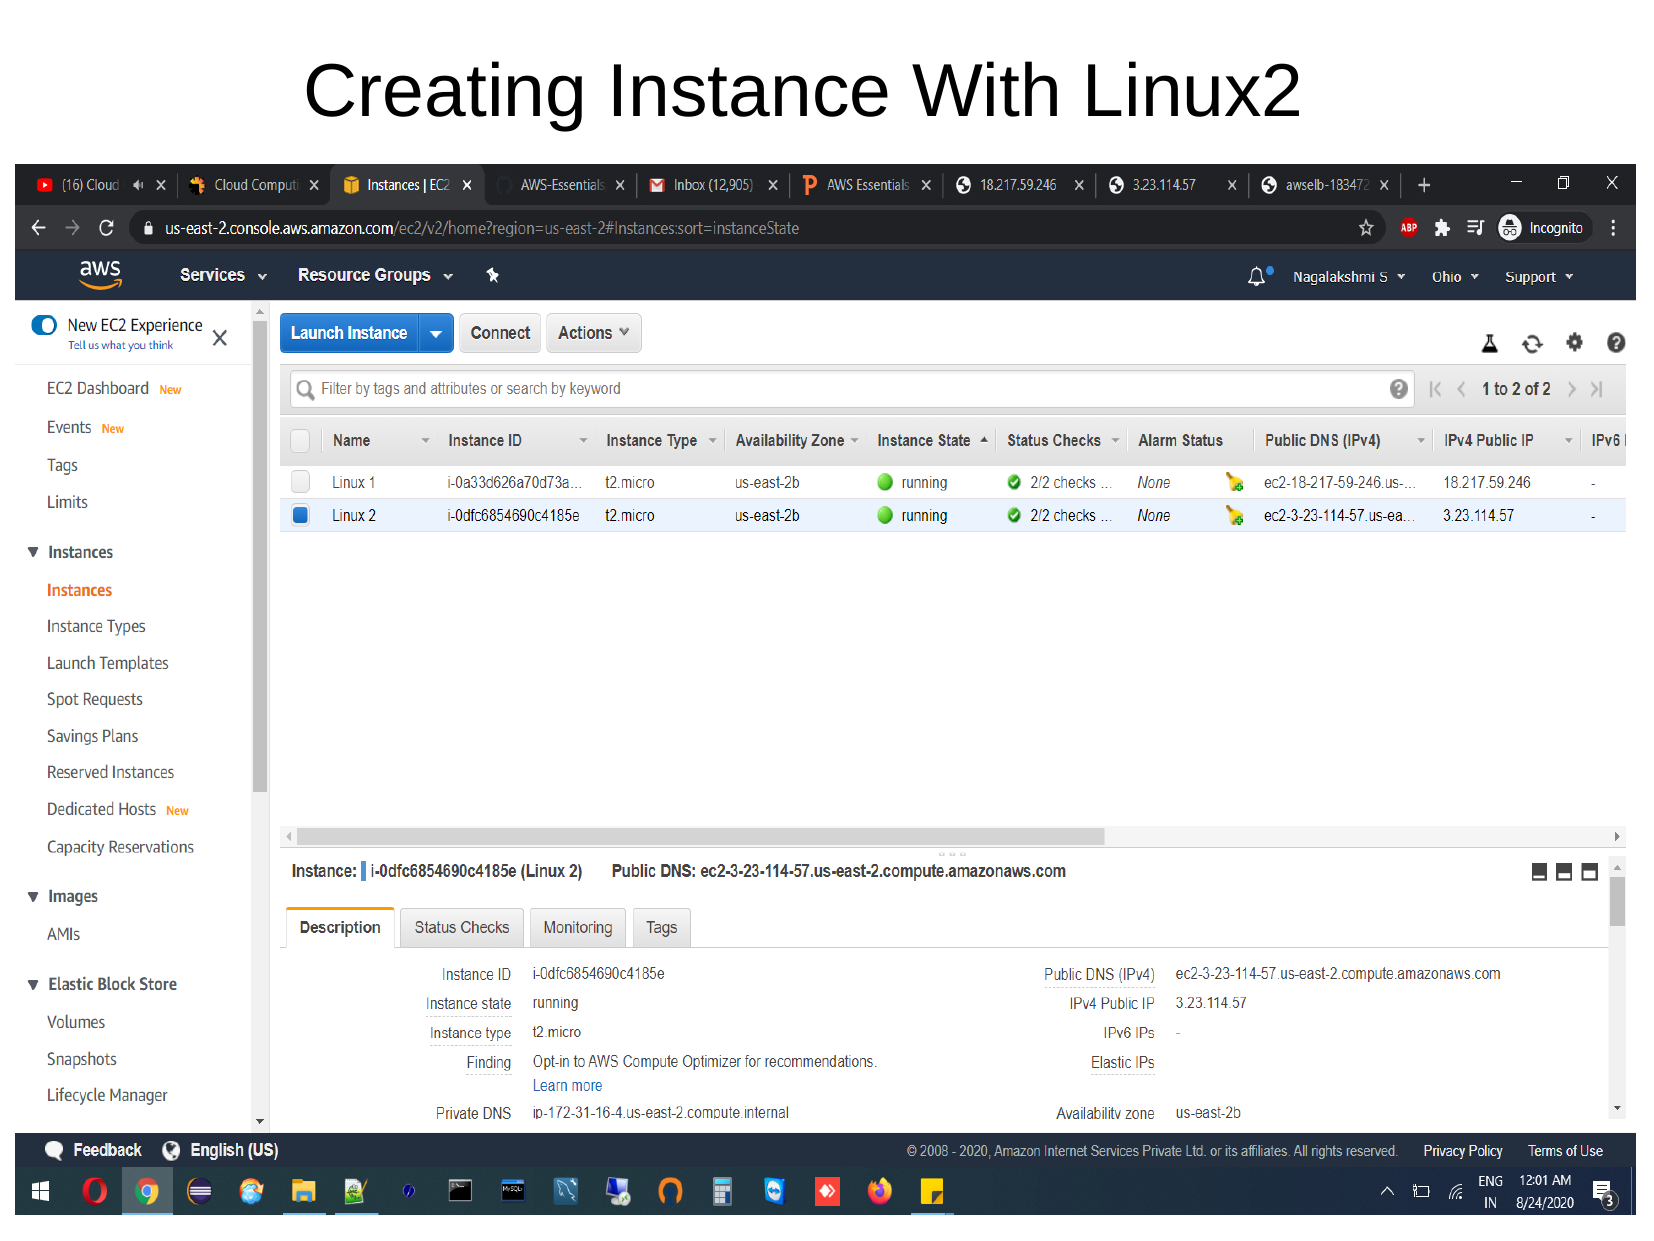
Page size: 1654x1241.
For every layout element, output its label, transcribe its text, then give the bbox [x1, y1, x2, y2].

title Creating Instance With Linux2 [60, 15, 1549, 166]
picture [15, 164, 1636, 1216]
